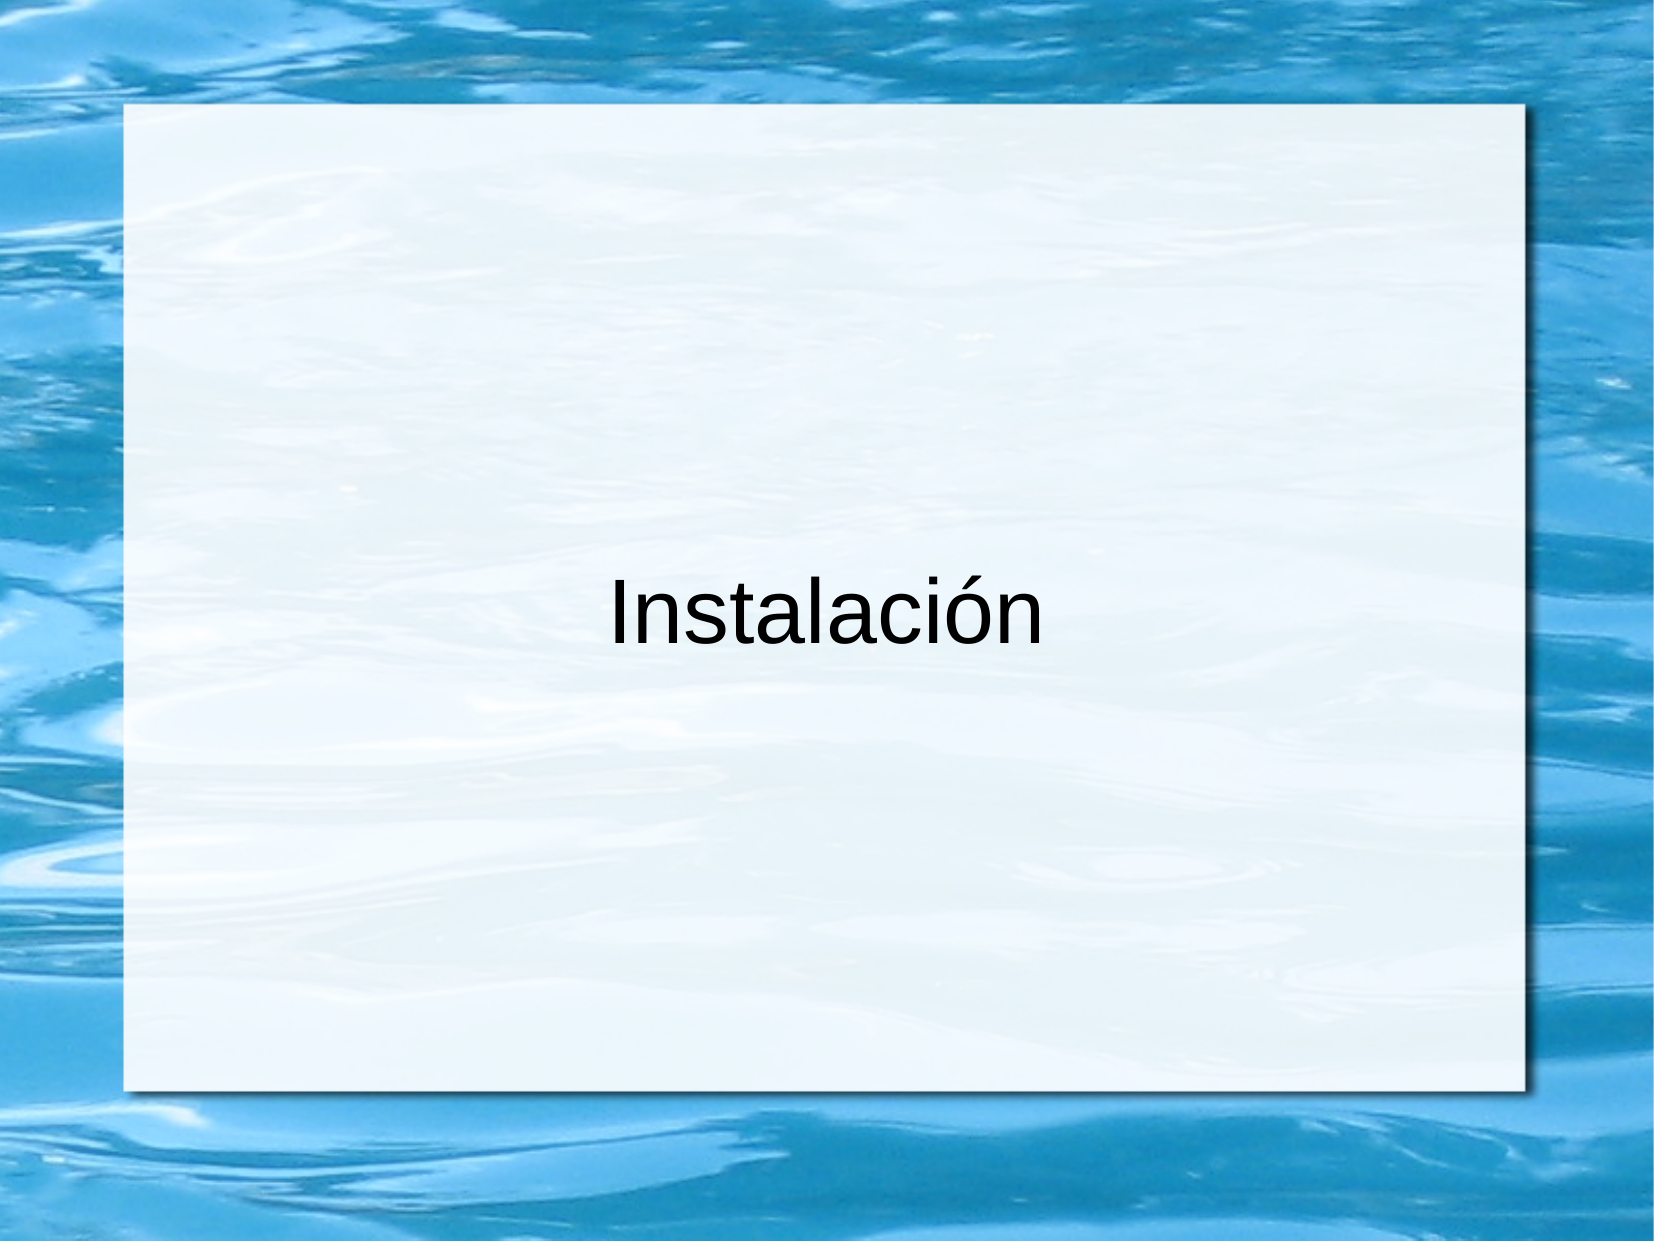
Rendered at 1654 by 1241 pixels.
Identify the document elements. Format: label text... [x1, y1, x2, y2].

title Instalación [82, 507, 1571, 715]
picture [0, 0, 1654, 1241]
